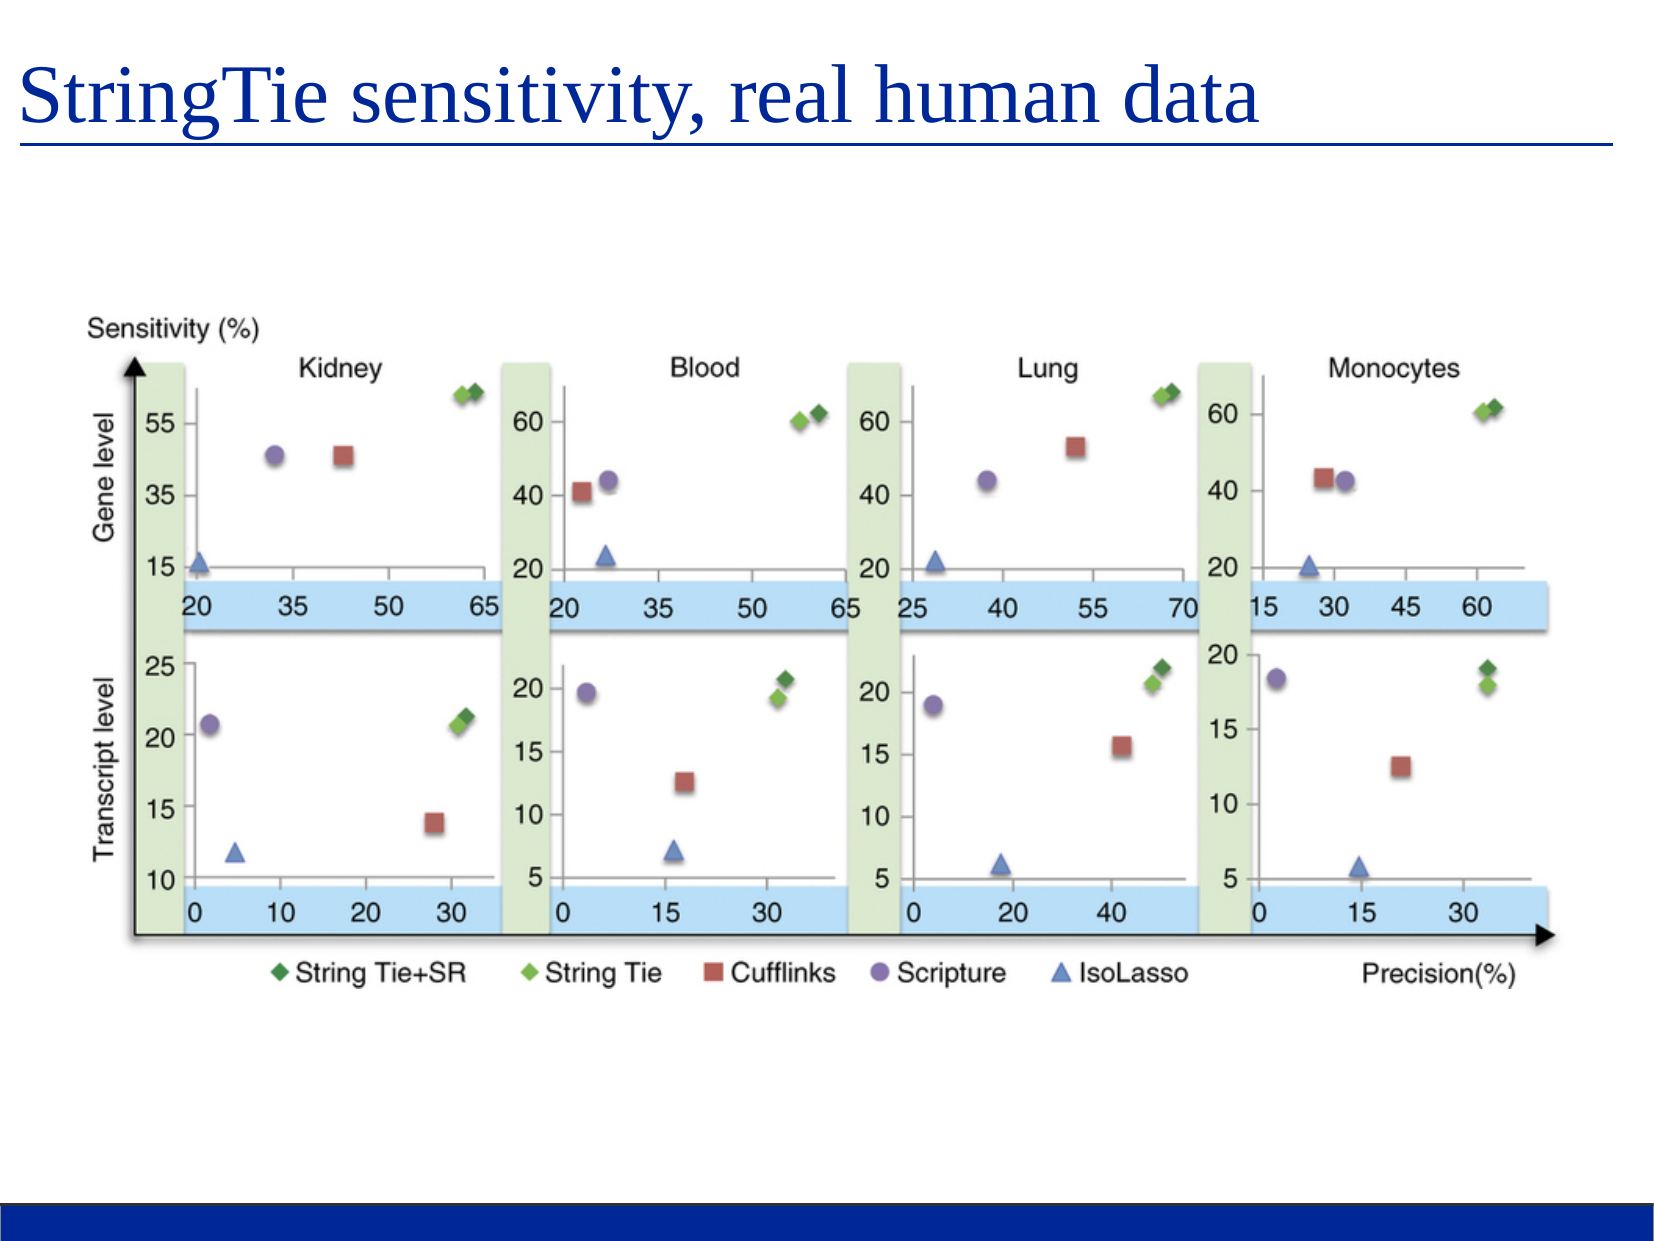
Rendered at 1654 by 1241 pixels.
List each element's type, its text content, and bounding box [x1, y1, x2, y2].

picture [87, 315, 1567, 989]
title StringTie sensitivity, real human data [17, 0, 1589, 198]
